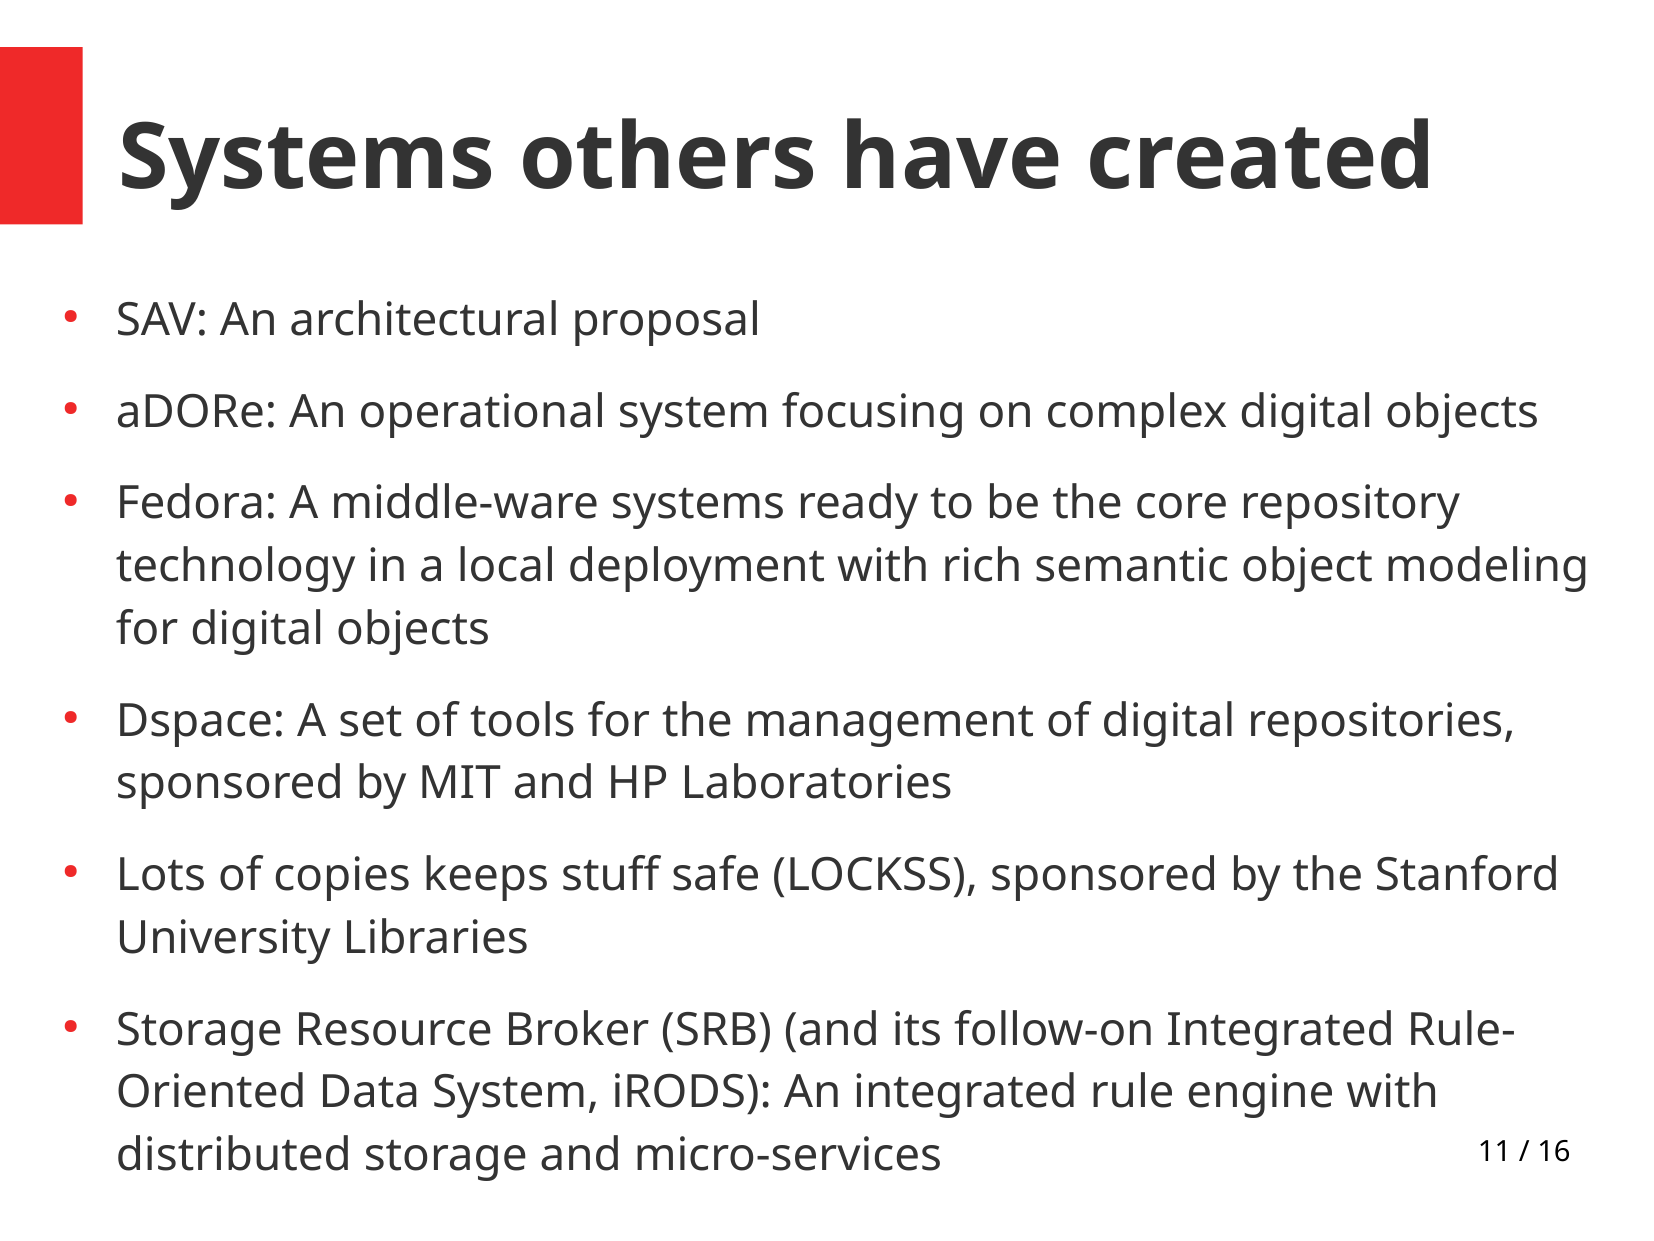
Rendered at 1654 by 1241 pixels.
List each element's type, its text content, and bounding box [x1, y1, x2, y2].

title Systems others have created [118, 49, 1571, 257]
list SAV: An architectural proposal aDORe: An operational system focusing on complex digital objects Fedora: A middle-ware systems ready to be the core repository technology in a local deployment with rich semantic object modeling for digital objects Dspace: A set of tools for the management of digital repositories, sponsored by MIT and HP Laboratories Lots of copies keeps stuff safe (LOCKSS), sponsored by the Stanford University Libraries Storage Resource Broker (SRB) (and its follow-on Integrated Rule-Oriented Data System, iRODS): An integrated rule engine with distributed storage and micro-services [45, 286, 1636, 1170]
